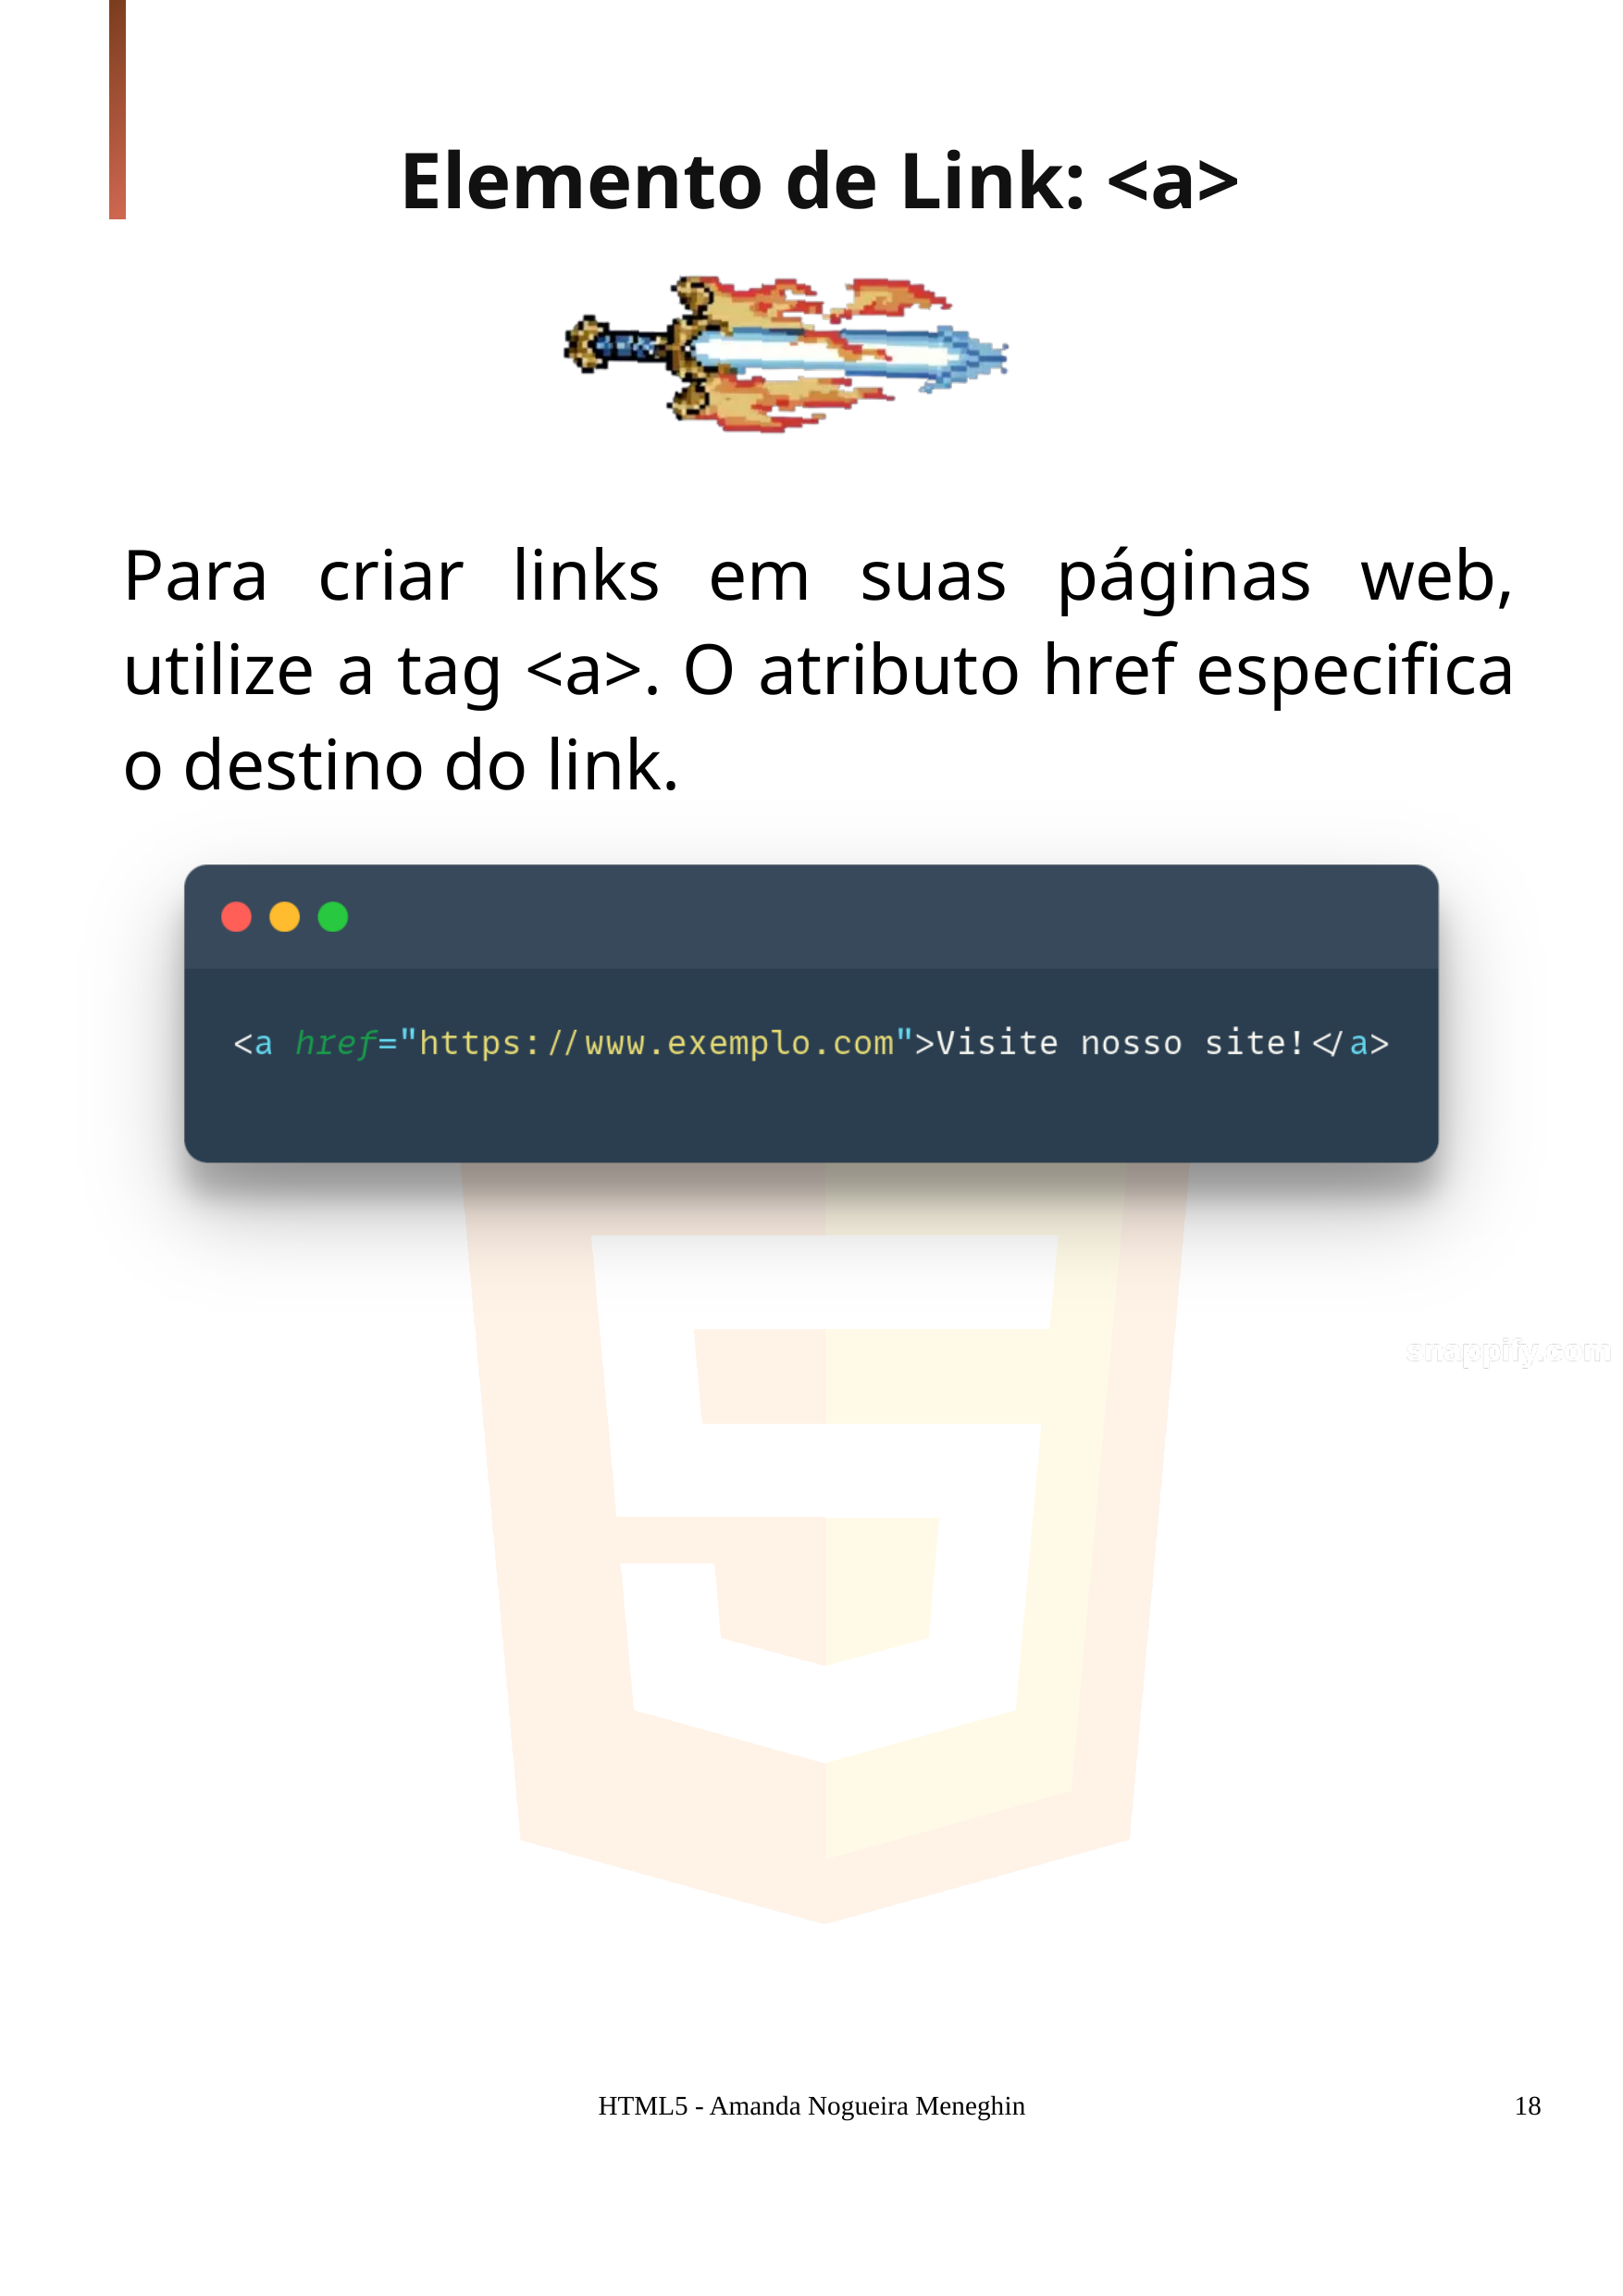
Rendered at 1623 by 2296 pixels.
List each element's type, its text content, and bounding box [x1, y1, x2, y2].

picture [519, 81, 1058, 621]
text_box Elemento de Link: <a> [218, 81, 537, 277]
text_box Elemento de Link: <a> [549, 81, 1423, 277]
text_box [109, 0, 126, 219]
text_box Para criar links em suas páginas web, utilize a tag <a>. O atributo href especifica o destino do link. [109, 546, 1530, 634]
picture [0, 634, 1623, 1924]
